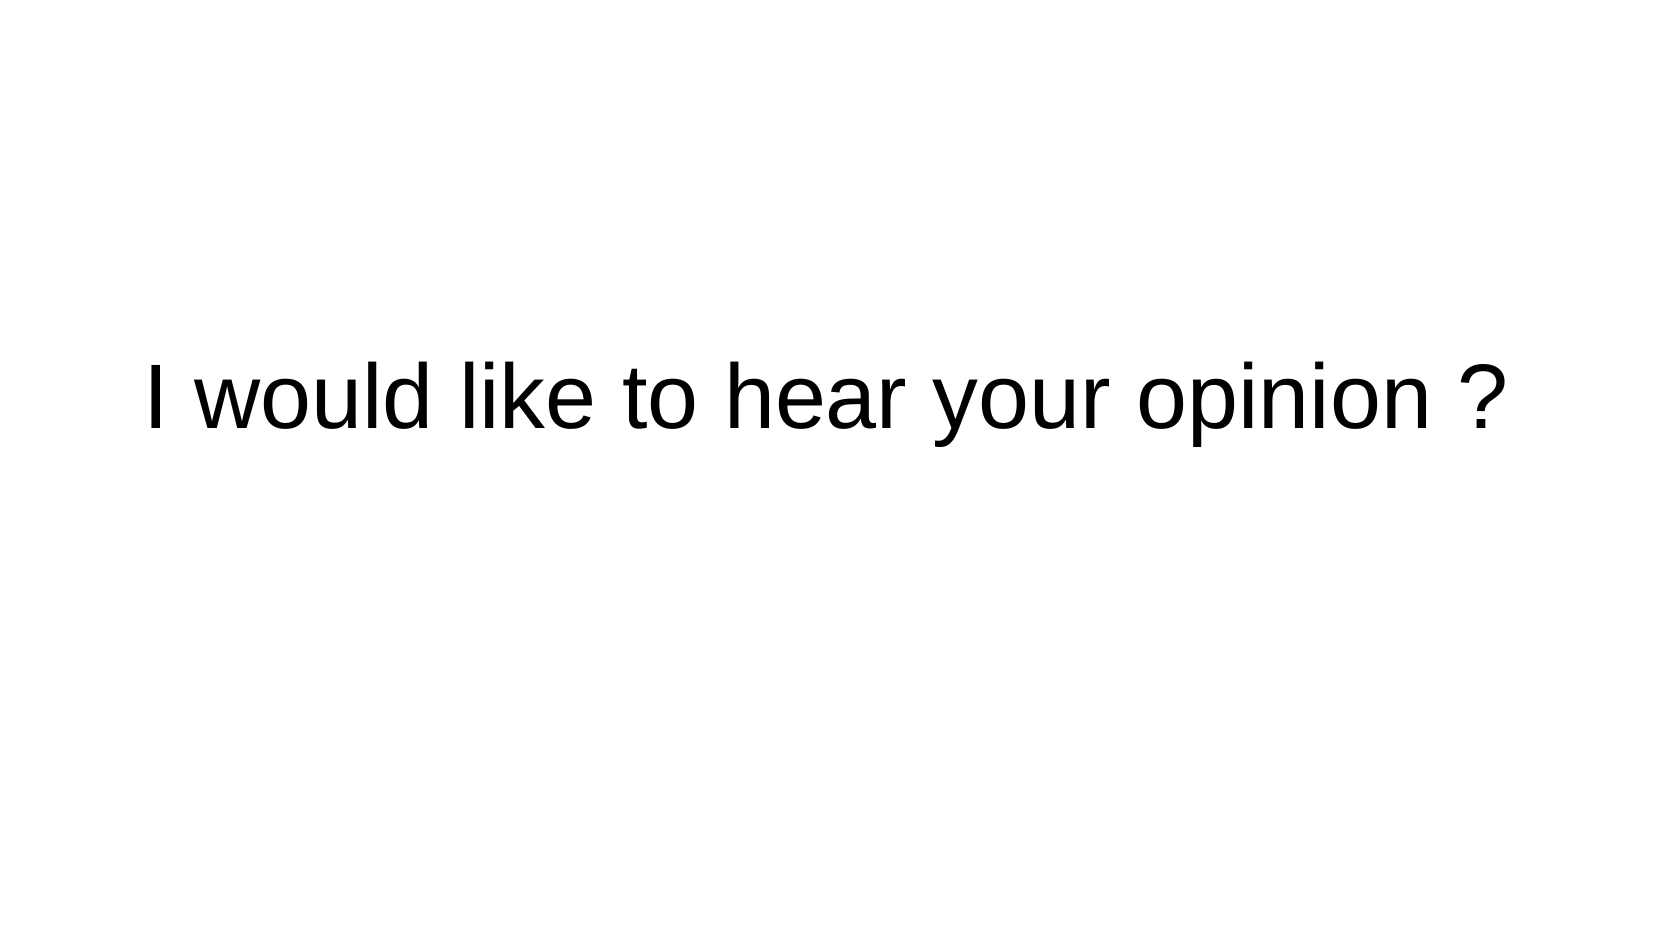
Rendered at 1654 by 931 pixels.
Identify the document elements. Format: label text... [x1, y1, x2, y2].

subtitle I would like to hear your opinion ? [82, 37, 1571, 757]
